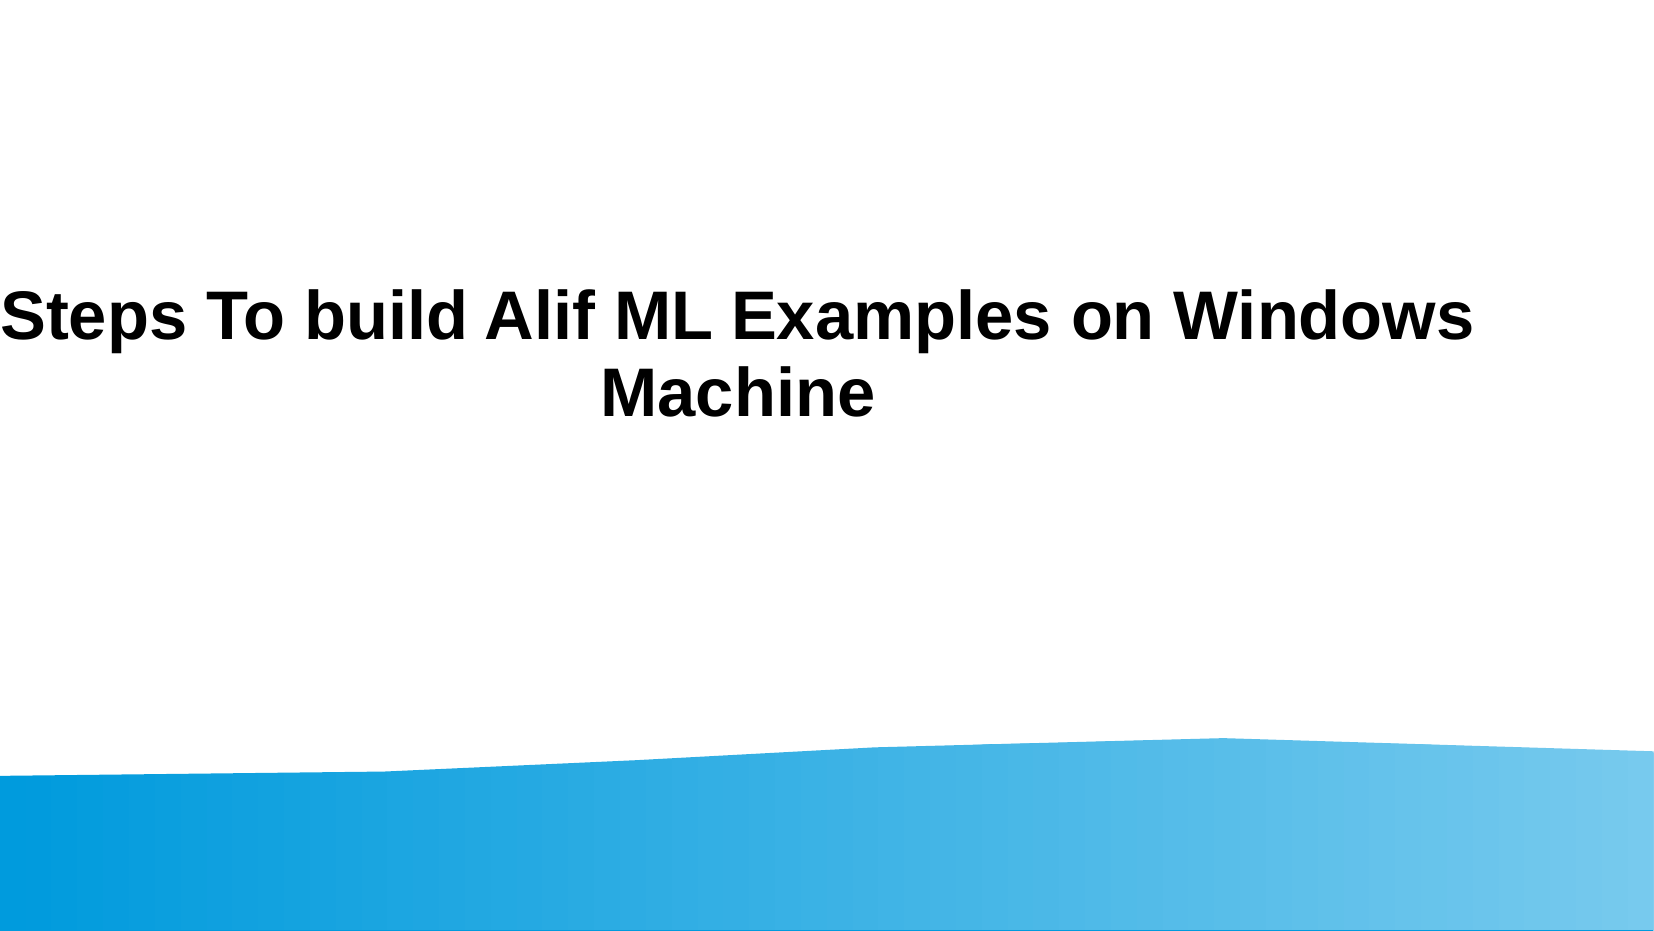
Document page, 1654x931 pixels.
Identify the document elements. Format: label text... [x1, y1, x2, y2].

title Steps To build Alif ML Examples on Windows Machine [0, 265, 1477, 443]
